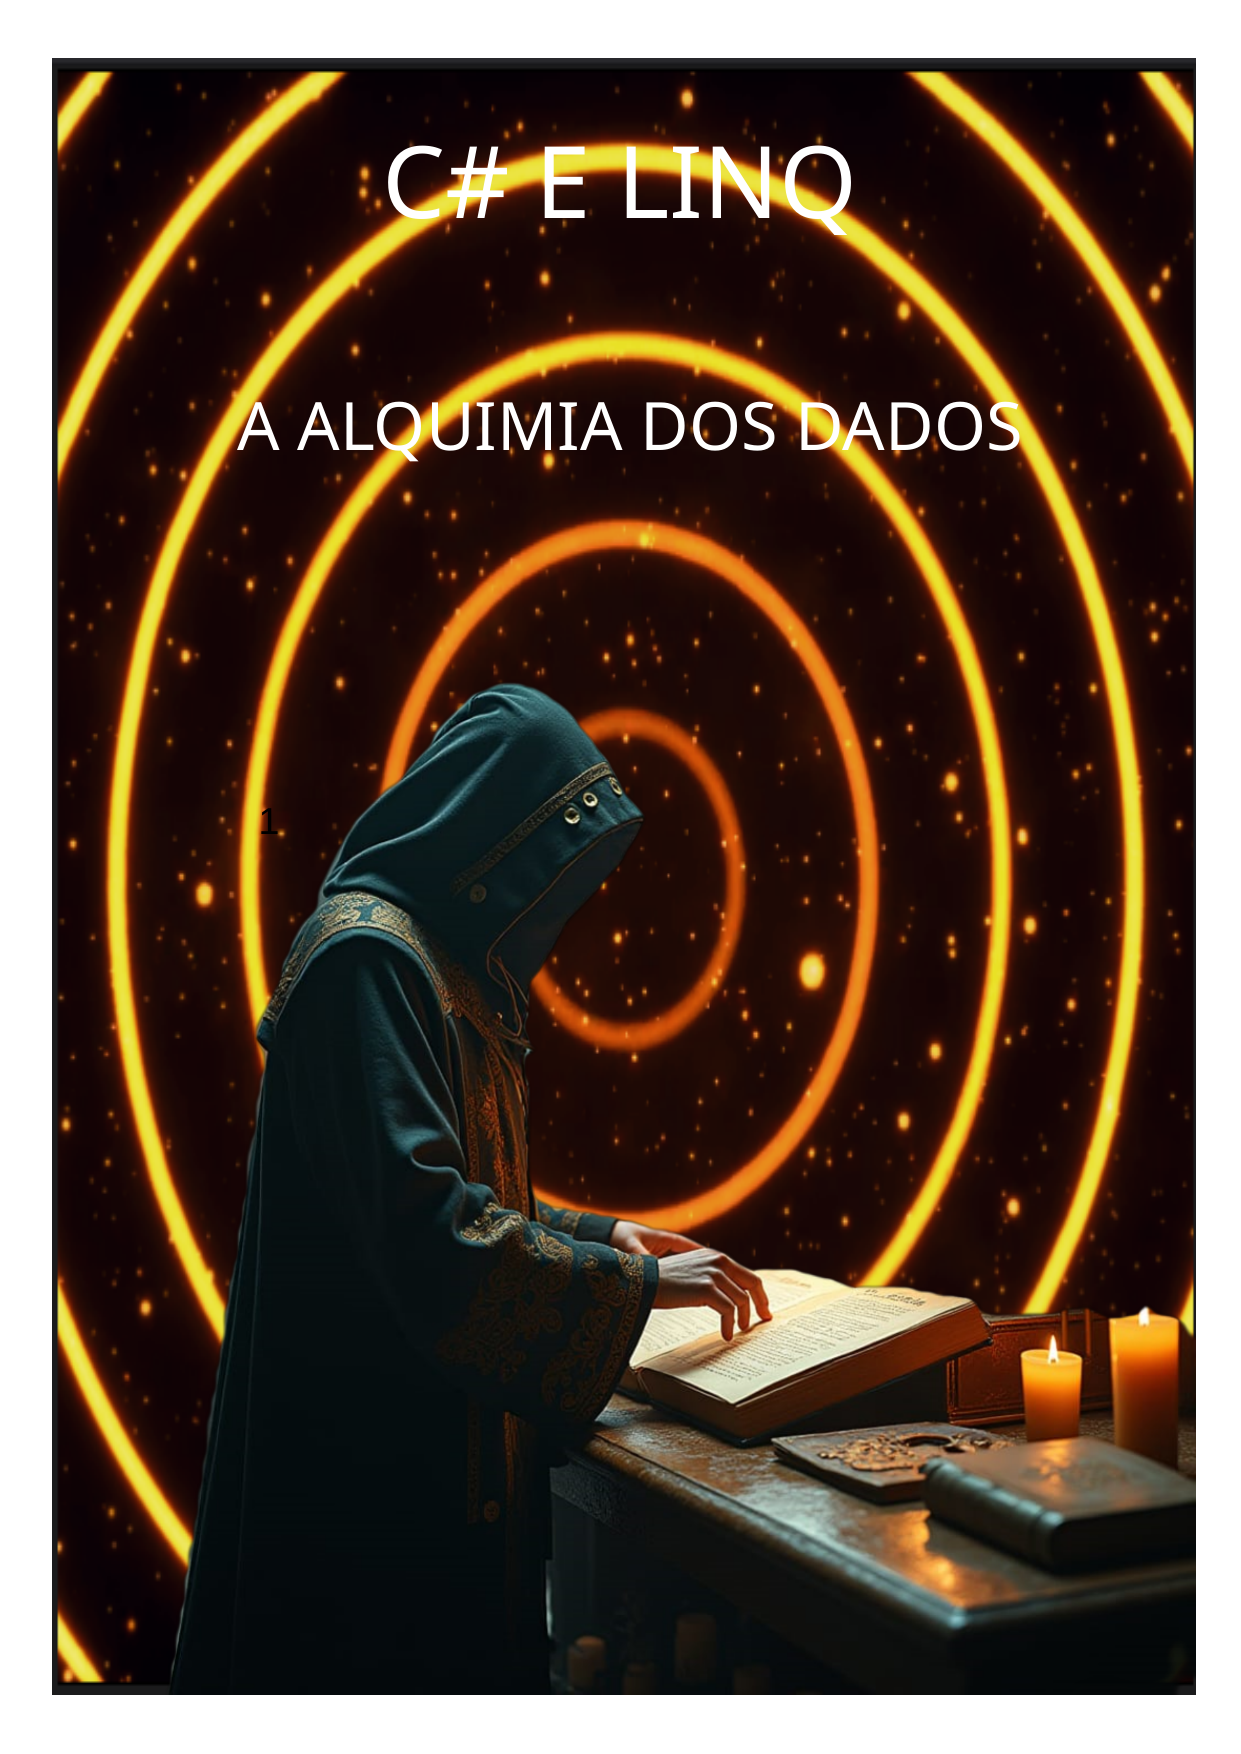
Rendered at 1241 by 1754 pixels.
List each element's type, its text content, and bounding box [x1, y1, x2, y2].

text_box A ALQUIMIA DOS DADOS [168, 384, 1093, 502]
picture [52, 58, 1196, 1695]
text_box <number> [243, 789, 872, 860]
text_box C# E LINQ [317, 118, 923, 256]
